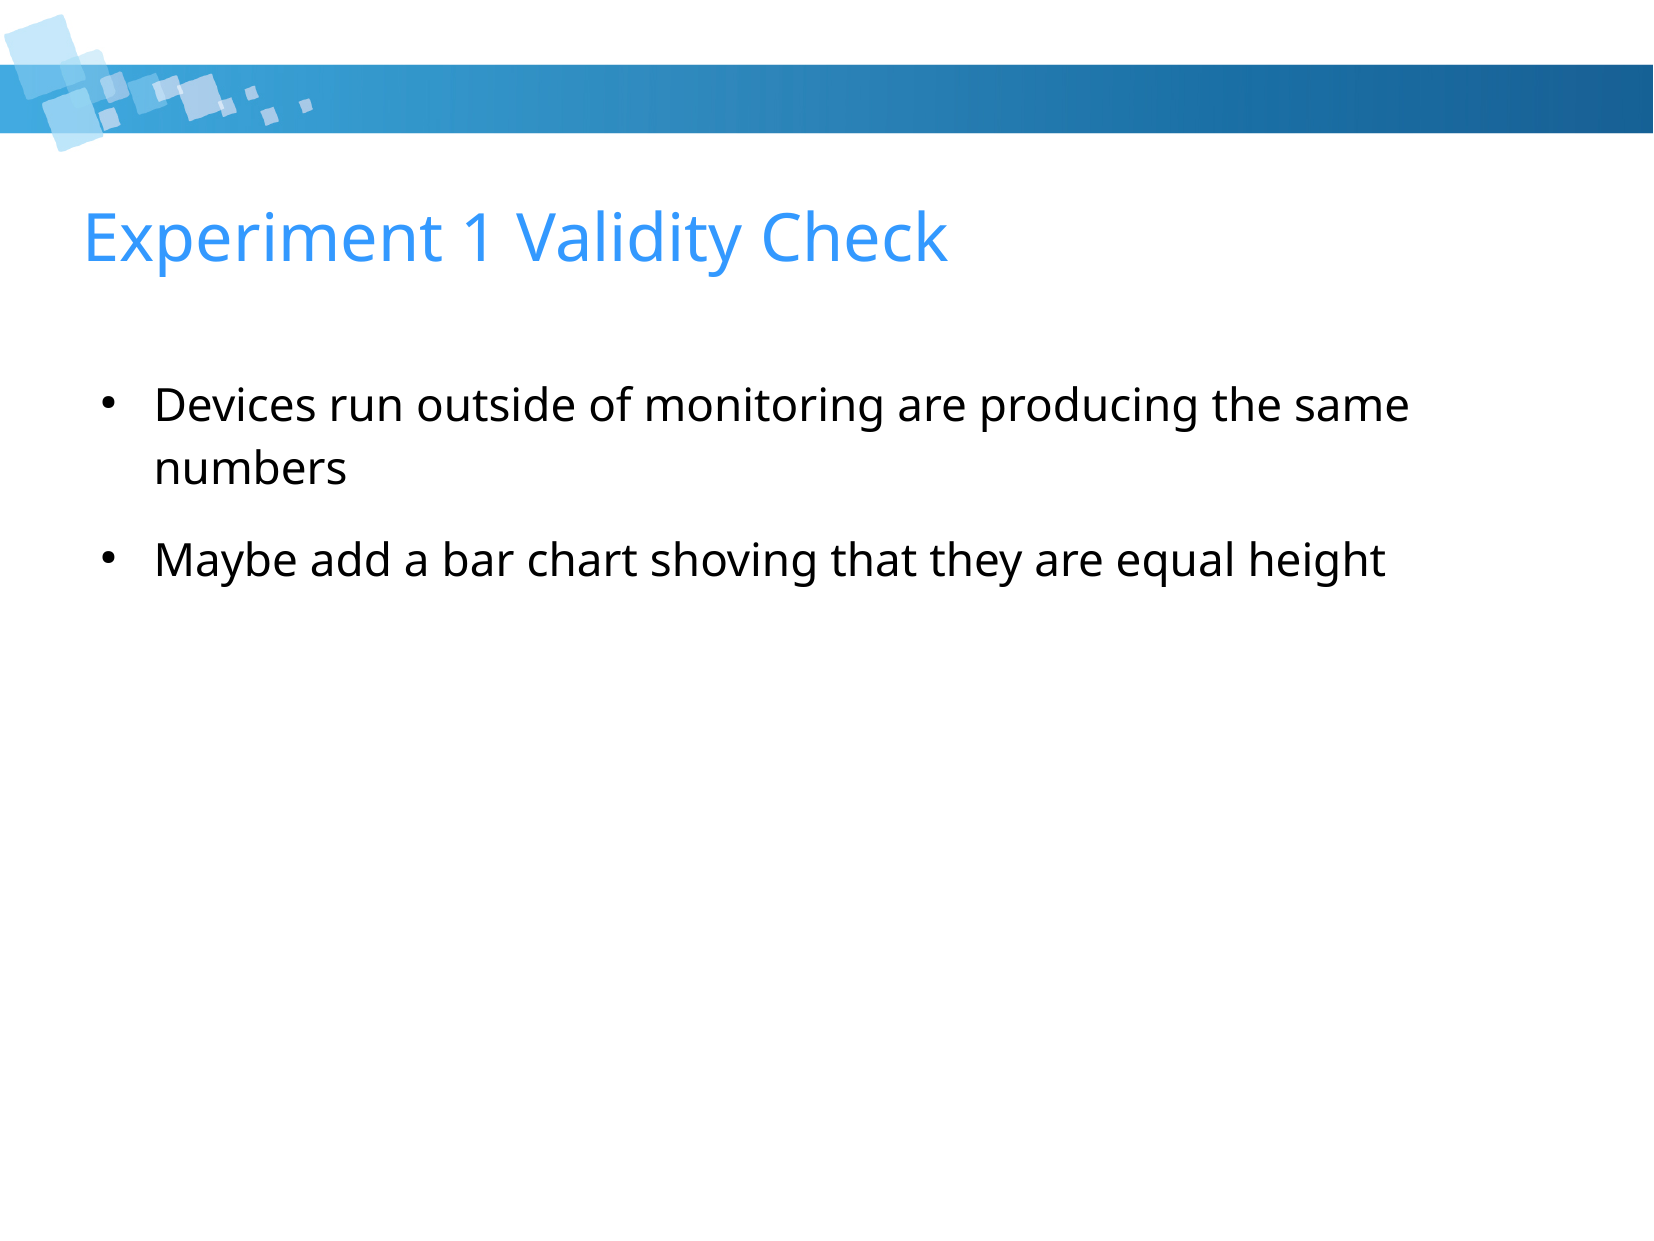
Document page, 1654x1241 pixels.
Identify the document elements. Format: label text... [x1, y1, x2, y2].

list Devices run outside of monitoring are producing the same numbers Maybe add a bar chart shoving that they are equal height [82, 372, 1571, 1093]
picture [0, 0, 1653, 1238]
title Experiment 1 Validity Check [82, 132, 1571, 340]
